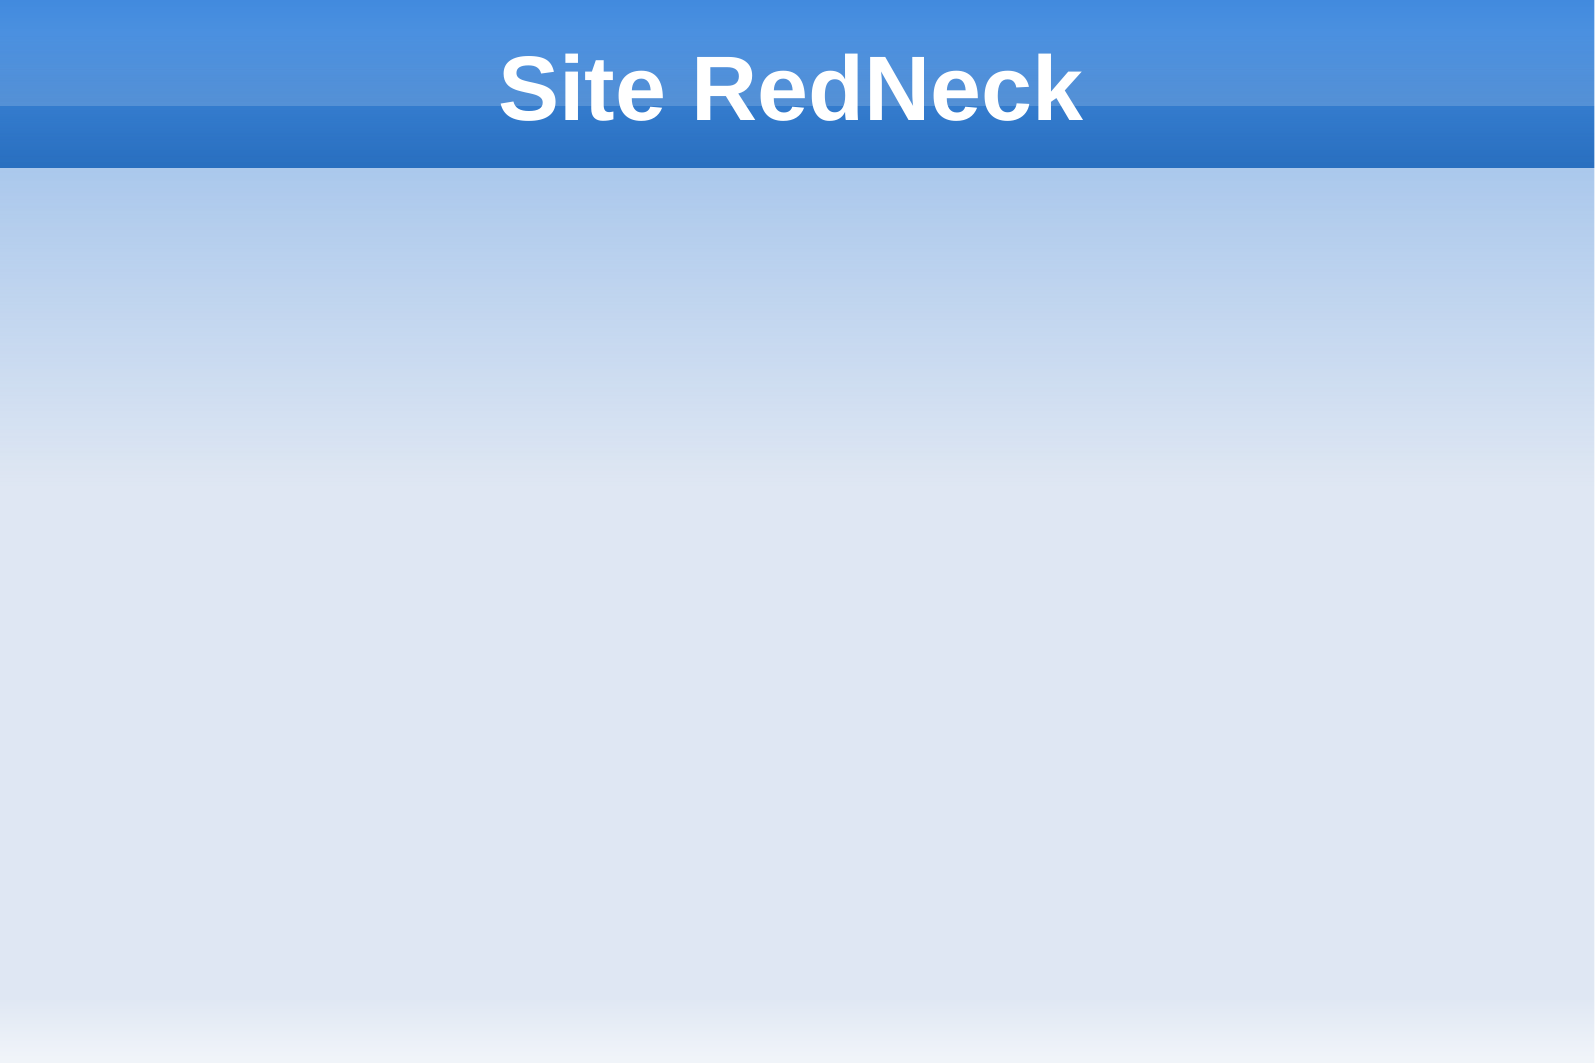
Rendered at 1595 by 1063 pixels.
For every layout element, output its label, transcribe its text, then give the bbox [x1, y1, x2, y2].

title Site RedNeck [74, 0, 1510, 178]
picture [0, 0, 1595, 1063]
